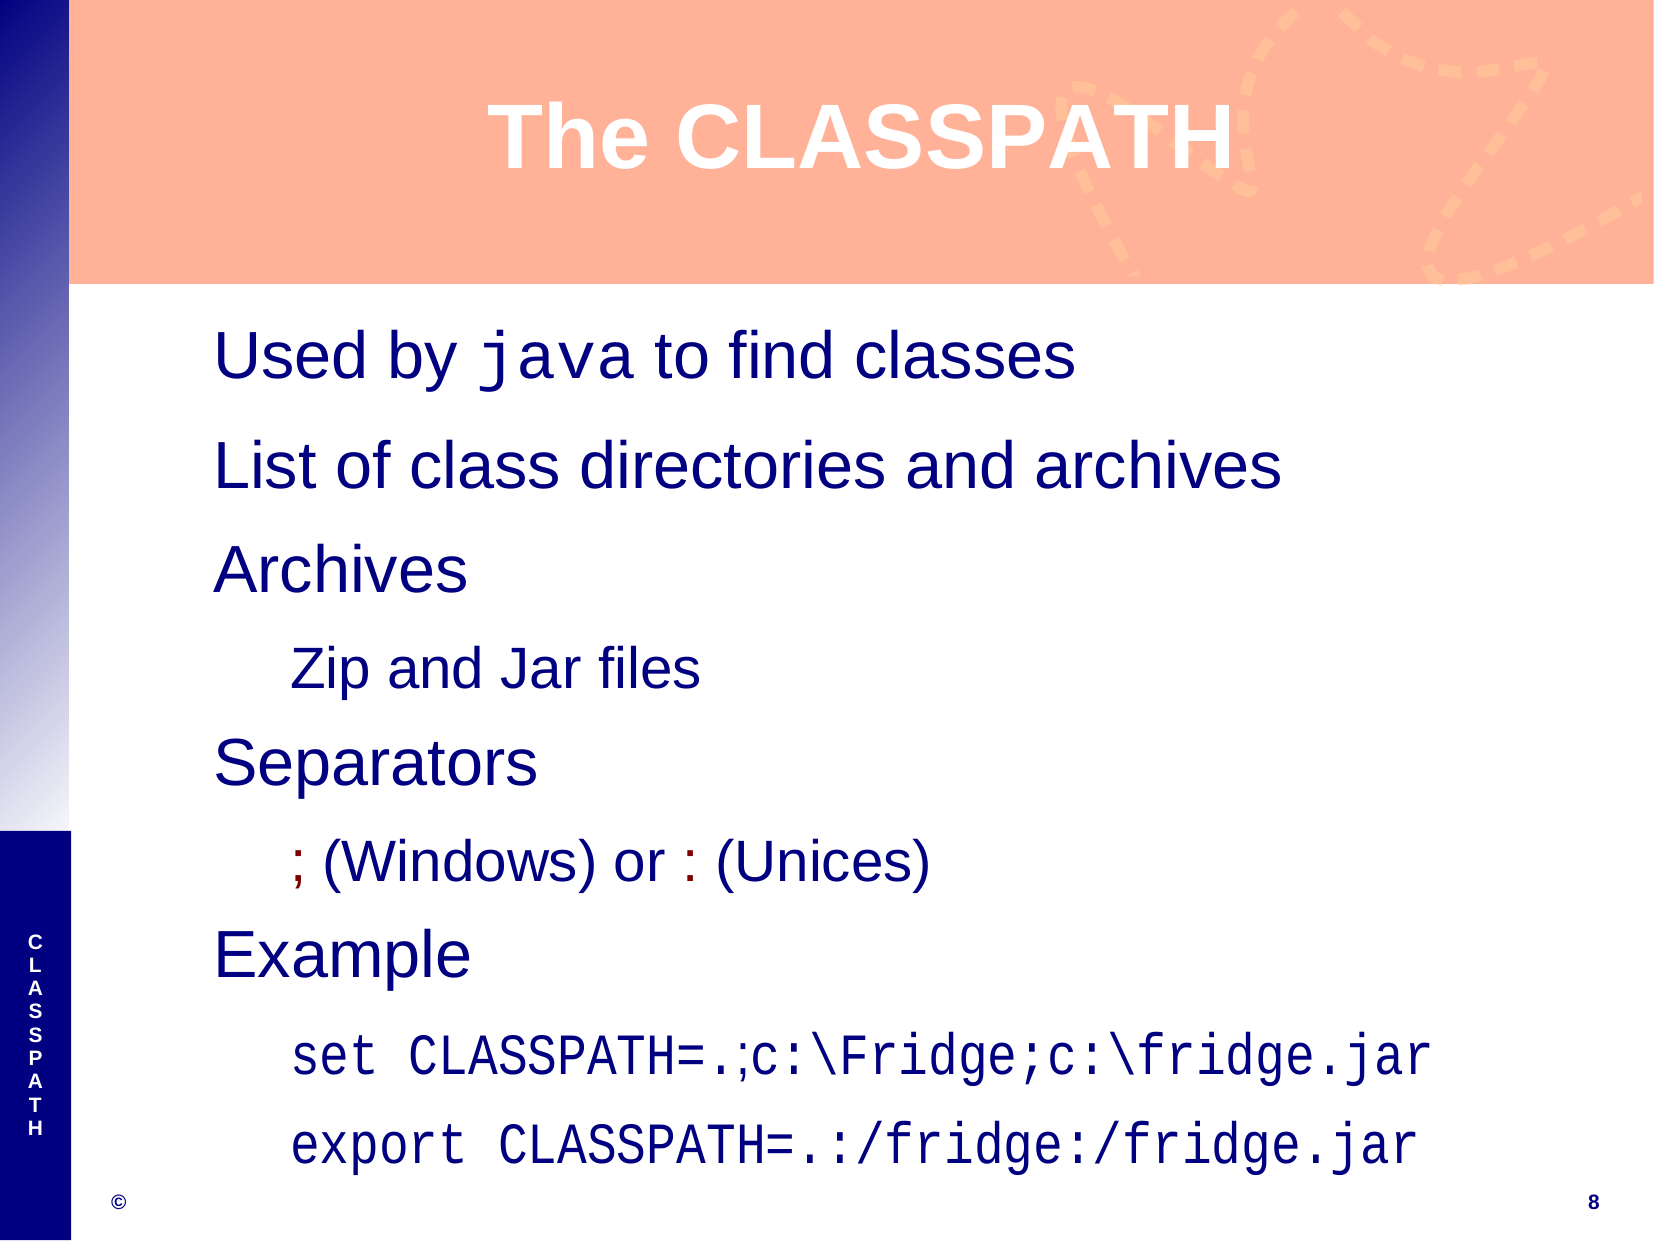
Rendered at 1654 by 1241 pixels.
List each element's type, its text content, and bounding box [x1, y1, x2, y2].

text_box C L A S S P A T H [0, 829, 71, 1241]
title The CLASSPATH [70, 33, 1654, 241]
list Used by java to find classes List of class directories and archives Archives Zip and Jar files Separators ; (Windows) or : (Unices) Example set CLASSPATH=.;c:\Fridge;c:\fridge.jar export CLASSPATH=.:/fridge:/fridge.jar [219, 317, 1506, 1182]
